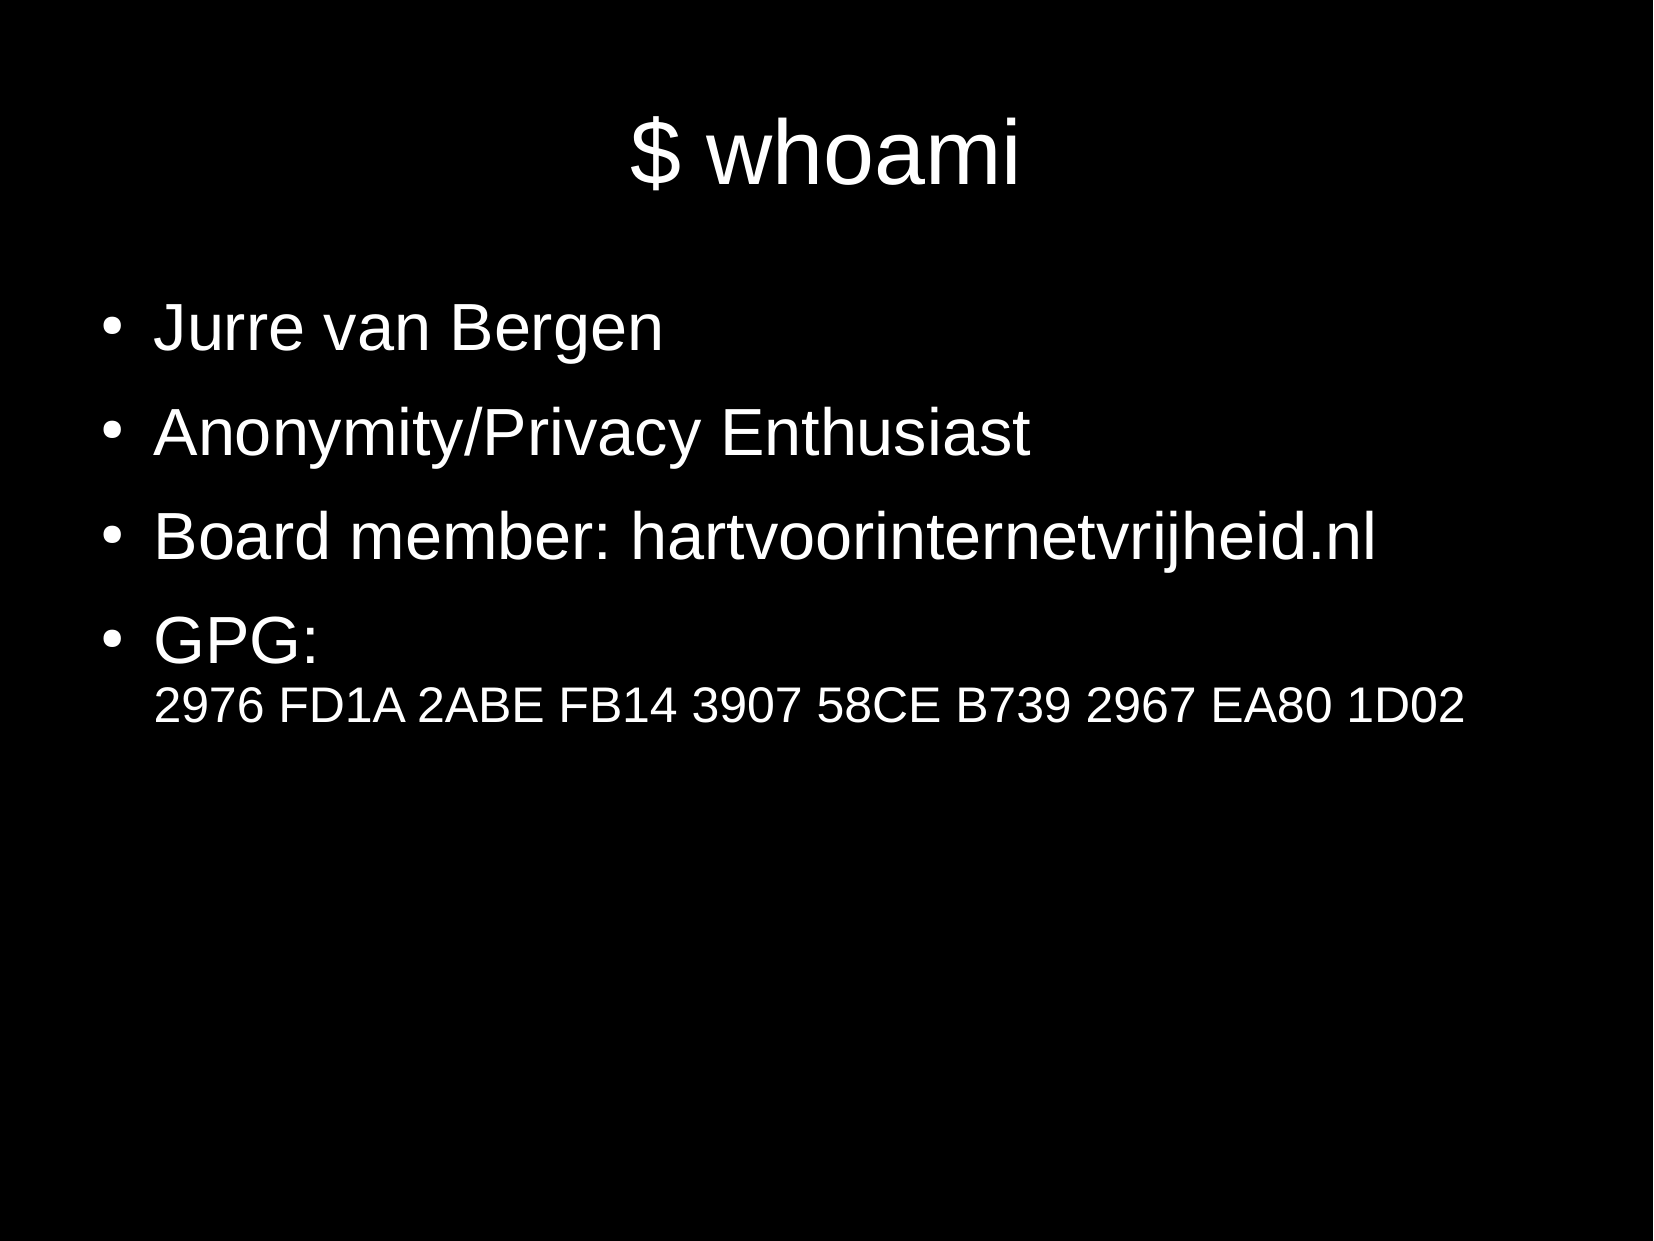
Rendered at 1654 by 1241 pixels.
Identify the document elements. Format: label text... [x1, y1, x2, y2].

title $ whoami [82, 49, 1571, 257]
list Jurre van Bergen Anonymity/Privacy Enthusiast Board member: hartvoorinternetvrijheid.nl GPG: 2976 FD1A 2ABE FB14 3907 58CE B739 2967 EA80 1D02 [82, 290, 1538, 1010]
